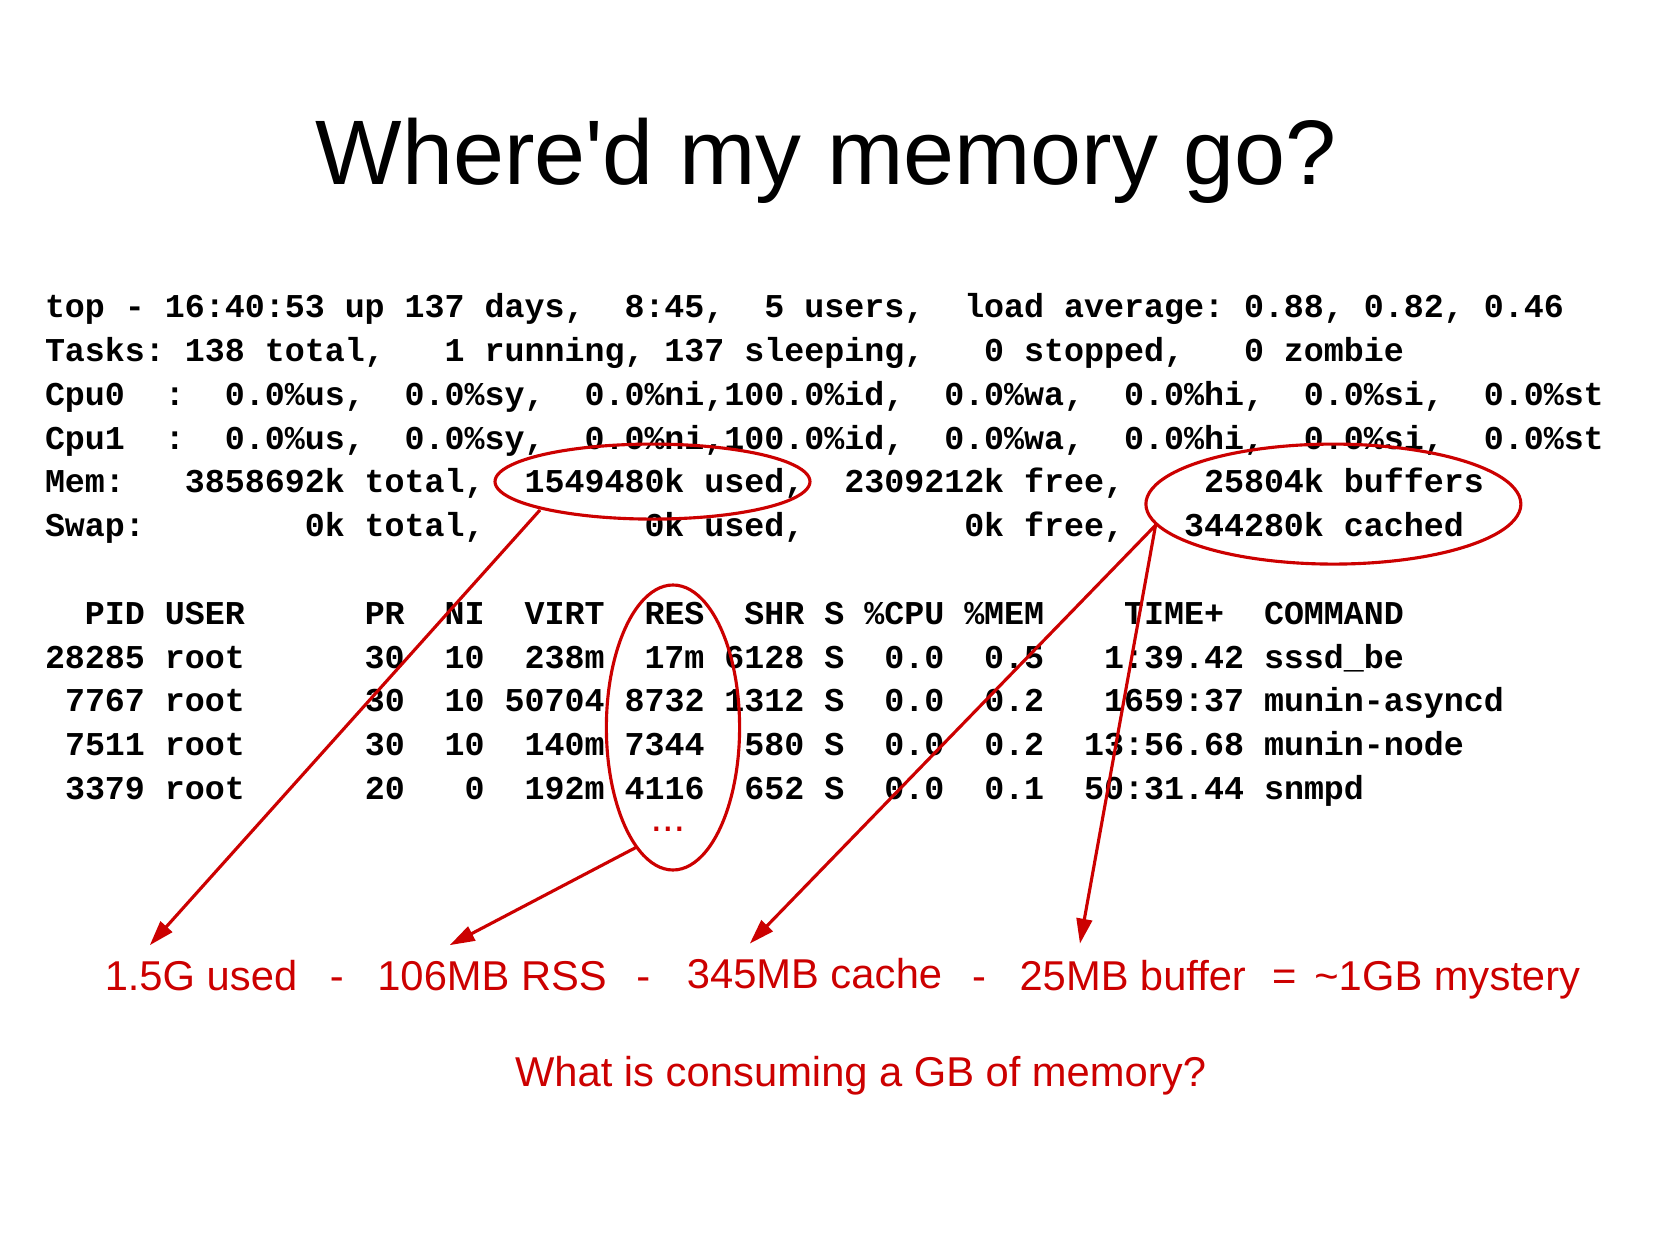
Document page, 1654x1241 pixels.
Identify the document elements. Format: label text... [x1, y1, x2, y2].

text_box 106MB RSS [362, 945, 621, 1007]
list top - 16:40:53 up 137 days, 8:45, 5 users, load average: 0.88, 0.82, 0.46 Tasks: 138 total, 1 running, 137 sleeping, 0 stopped, 0 zombie Cpu0 : 0.0%us, 0.0%sy, 0.0%ni,100.0%id, 0.0%wa, 0.0%hi, 0.0%si, 0.0%st Cpu1 : 0.0%us, 0.0%sy, 0.0%ni,100.0%id, 0.0%wa, 0.0%hi, 0.0%si, 0.0%st Mem: 3858692k total, 1549480k used, 2309212k free, 25804k buffers Swap: 0k total, 0k used, 0k free, 344280k cached PID USER PR NI VIRT RES SHR S %CPU %MEM TIME+ COMMAND 28285 root 30 10 238m 17m 6128 S 0.0 0.5 1:39.42 sssd_be 7767 root 30 10 50704 8732 1312 S 0.0 0.2 1659:37 munin-asyncd 7511 root 30 10 140m 7344 580 S 0.0 0.2 13:56.68 munin-node 3379 root 20 0 192m 4116 652 S 0.0 0.1 50:31.44 snmpd [45, 290, 1606, 882]
text_box ~1GB mystery [1299, 945, 1617, 1007]
text_box 345MB cache [672, 943, 958, 1006]
text_box = [1257, 945, 1299, 1007]
text_box 1.5G used [90, 945, 315, 1007]
text_box 25MB buffer [1004, 945, 1257, 1007]
text_box ... [635, 785, 701, 848]
list top - 16:40:53 up 137 days, 8:45, 5 users, load average: 0.88, 0.82, 0.46 Tasks: 138 total, 1 running, 137 sleeping, 0 stopped, 0 zombie Cpu0 : 0.0%us, 0.0%sy, 0.0%ni,100.0%id, 0.0%wa, 0.0%hi, 0.0%si, 0.0%st Cpu1 : 0.0%us, 0.0%sy, 0.0%ni,100.0%id, 0.0%wa, 0.0%hi, 0.0%si, 0.0%st Mem: 3858692k total, 1549480k used, 2309212k free, 25804k buffers Swap: 0k total, 0k used, 0k free, 344280k cached PID USER PR NI VIRT RES SHR S %CPU %MEM TIME+ COMMAND 28285 root 30 10 238m 17m 6128 S 0.0 0.5 1:39.42 sssd_be 7767 root 30 10 50704 8732 1312 S 0.0 0.2 1659:37 munin-asyncd 7511 root 30 10 140m 7344 580 S 0.0 0.2 13:56.68 munin-node 3379 root 20 0 192m 4116 652 S 0.0 0.1 50:31.44 snmpd [1148, 446, 1519, 562]
text_box - [315, 945, 359, 1007]
list top - 16:40:53 up 137 days, 8:45, 5 users, load average: 0.88, 0.82, 0.46 Tasks: 138 total, 1 running, 137 sleeping, 0 stopped, 0 zombie Cpu0 : 0.0%us, 0.0%sy, 0.0%ni,100.0%id, 0.0%wa, 0.0%hi, 0.0%si, 0.0%st Cpu1 : 0.0%us, 0.0%sy, 0.0%ni,100.0%id, 0.0%wa, 0.0%hi, 0.0%si, 0.0%st Mem: 3858692k total, 1549480k used, 2309212k free, 25804k buffers Swap: 0k total, 0k used, 0k free, 344280k cached PID USER PR NI VIRT RES SHR S %CPU %MEM TIME+ COMMAND 28285 root 30 10 238m 17m 6128 S 0.0 0.5 1:39.42 sssd_be 7767 root 30 10 50704 8732 1312 S 0.0 0.2 1659:37 munin-asyncd 7511 root 30 10 140m 7344 580 S 0.0 0.2 13:56.68 munin-node 3379 root 20 0 192m 4116 652 S 0.0 0.1 50:31.44 snmpd [813, 533, 1152, 882]
text_box What is consuming a GB of memory? [500, 1041, 1222, 1103]
list top - 16:40:53 up 137 days, 8:45, 5 users, load average: 0.88, 0.82, 0.46 Tasks: 138 total, 1 running, 137 sleeping, 0 stopped, 0 zombie Cpu0 : 0.0%us, 0.0%sy, 0.0%ni,100.0%id, 0.0%wa, 0.0%hi, 0.0%si, 0.0%st Cpu1 : 0.0%us, 0.0%sy, 0.0%ni,100.0%id, 0.0%wa, 0.0%hi, 0.0%si, 0.0%st Mem: 3858692k total, 1549480k used, 2309212k free, 25804k buffers Swap: 0k total, 0k used, 0k free, 344280k cached PID USER PR NI VIRT RES SHR S %CPU %MEM TIME+ COMMAND 28285 root 30 10 238m 17m 6128 S 0.0 0.5 1:39.42 sssd_be 7767 root 30 10 50704 8732 1312 S 0.0 0.2 1659:37 munin-asyncd 7511 root 30 10 140m 7344 580 S 0.0 0.2 13:56.68 munin-node 3379 root 20 0 192m 4116 652 S 0.0 0.1 50:31.44 snmpd [497, 446, 808, 517]
text_box - [957, 945, 1001, 1007]
list top - 16:40:53 up 137 days, 8:45, 5 users, load average: 0.88, 0.82, 0.46 Tasks: 138 total, 1 running, 137 sleeping, 0 stopped, 0 zombie Cpu0 : 0.0%us, 0.0%sy, 0.0%ni,100.0%id, 0.0%wa, 0.0%hi, 0.0%si, 0.0%st Cpu1 : 0.0%us, 0.0%sy, 0.0%ni,100.0%id, 0.0%wa, 0.0%hi, 0.0%si, 0.0%st Mem: 3858692k total, 1549480k used, 2309212k free, 25804k buffers Swap: 0k total, 0k used, 0k free, 344280k cached PID USER PR NI VIRT RES SHR S %CPU %MEM TIME+ COMMAND 28285 root 30 10 238m 17m 6128 S 0.0 0.5 1:39.42 sssd_be 7767 root 30 10 50704 8732 1312 S 0.0 0.2 1659:37 munin-asyncd 7511 root 30 10 140m 7344 580 S 0.0 0.2 13:56.68 munin-node 3379 root 20 0 192m 4116 652 S 0.0 0.1 50:31.44 snmpd [608, 587, 738, 868]
text_box - [621, 945, 666, 1007]
title Where'd my memory go? [82, 49, 1571, 257]
